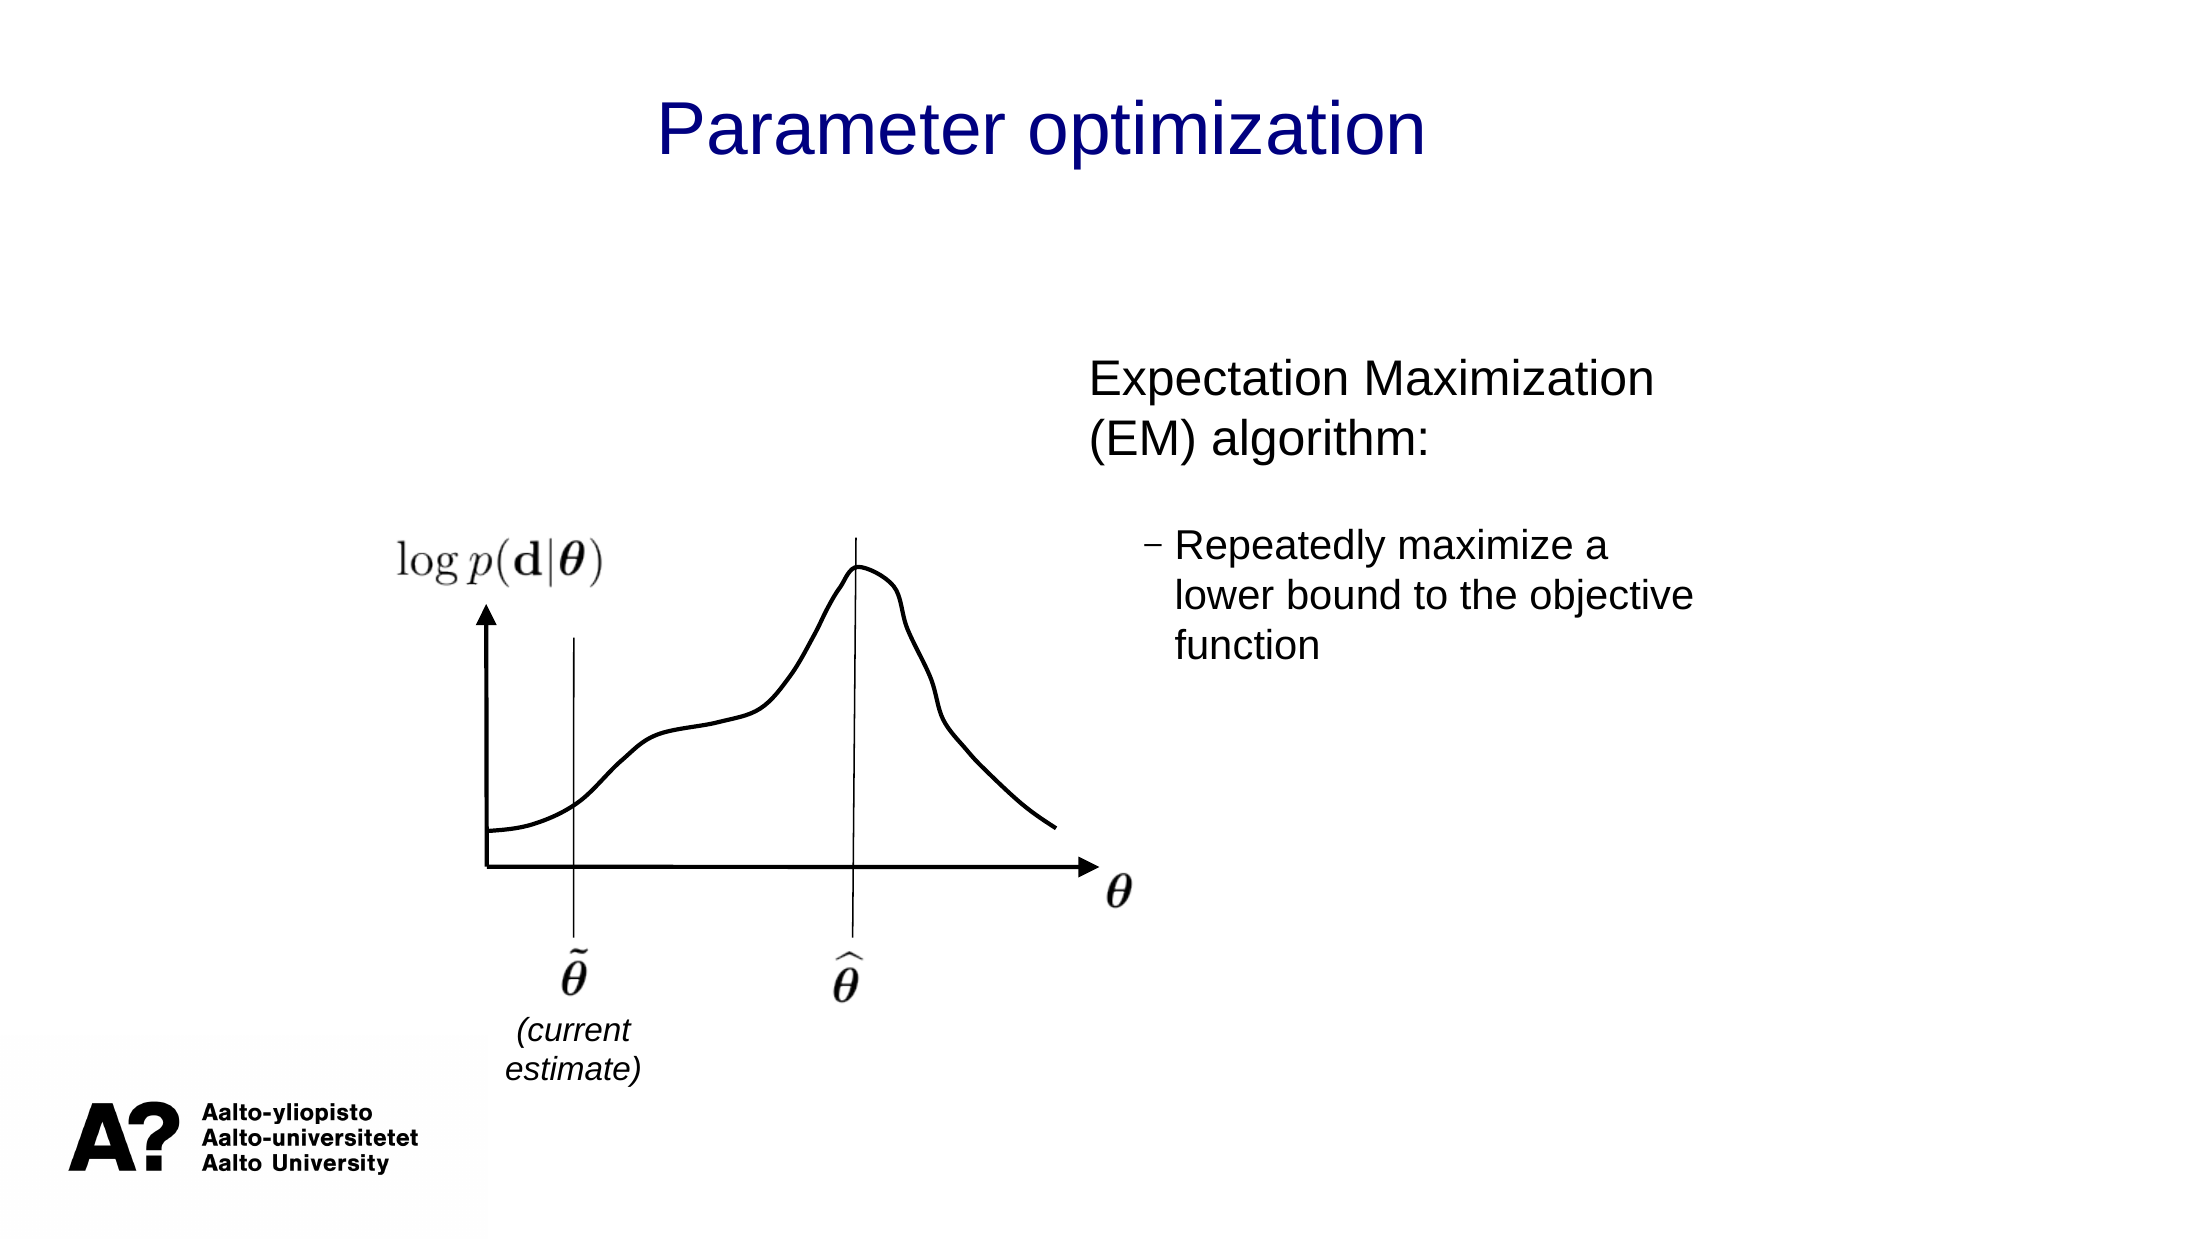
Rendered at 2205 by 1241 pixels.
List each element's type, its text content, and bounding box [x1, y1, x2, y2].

picture [773, 931, 874, 1026]
picture [1073, 851, 1146, 926]
picture [0, 1035, 488, 1239]
picture [544, 937, 599, 1008]
text_box Repeatedly maximize a lower bound to the objective function [1086, 512, 1712, 838]
text_box (current estimate) [473, 999, 674, 1096]
list Expectation Maximization (EM) algorithm: [998, 337, 1699, 1026]
picture [373, 526, 615, 599]
title Parameter optimization [386, 65, 1699, 179]
